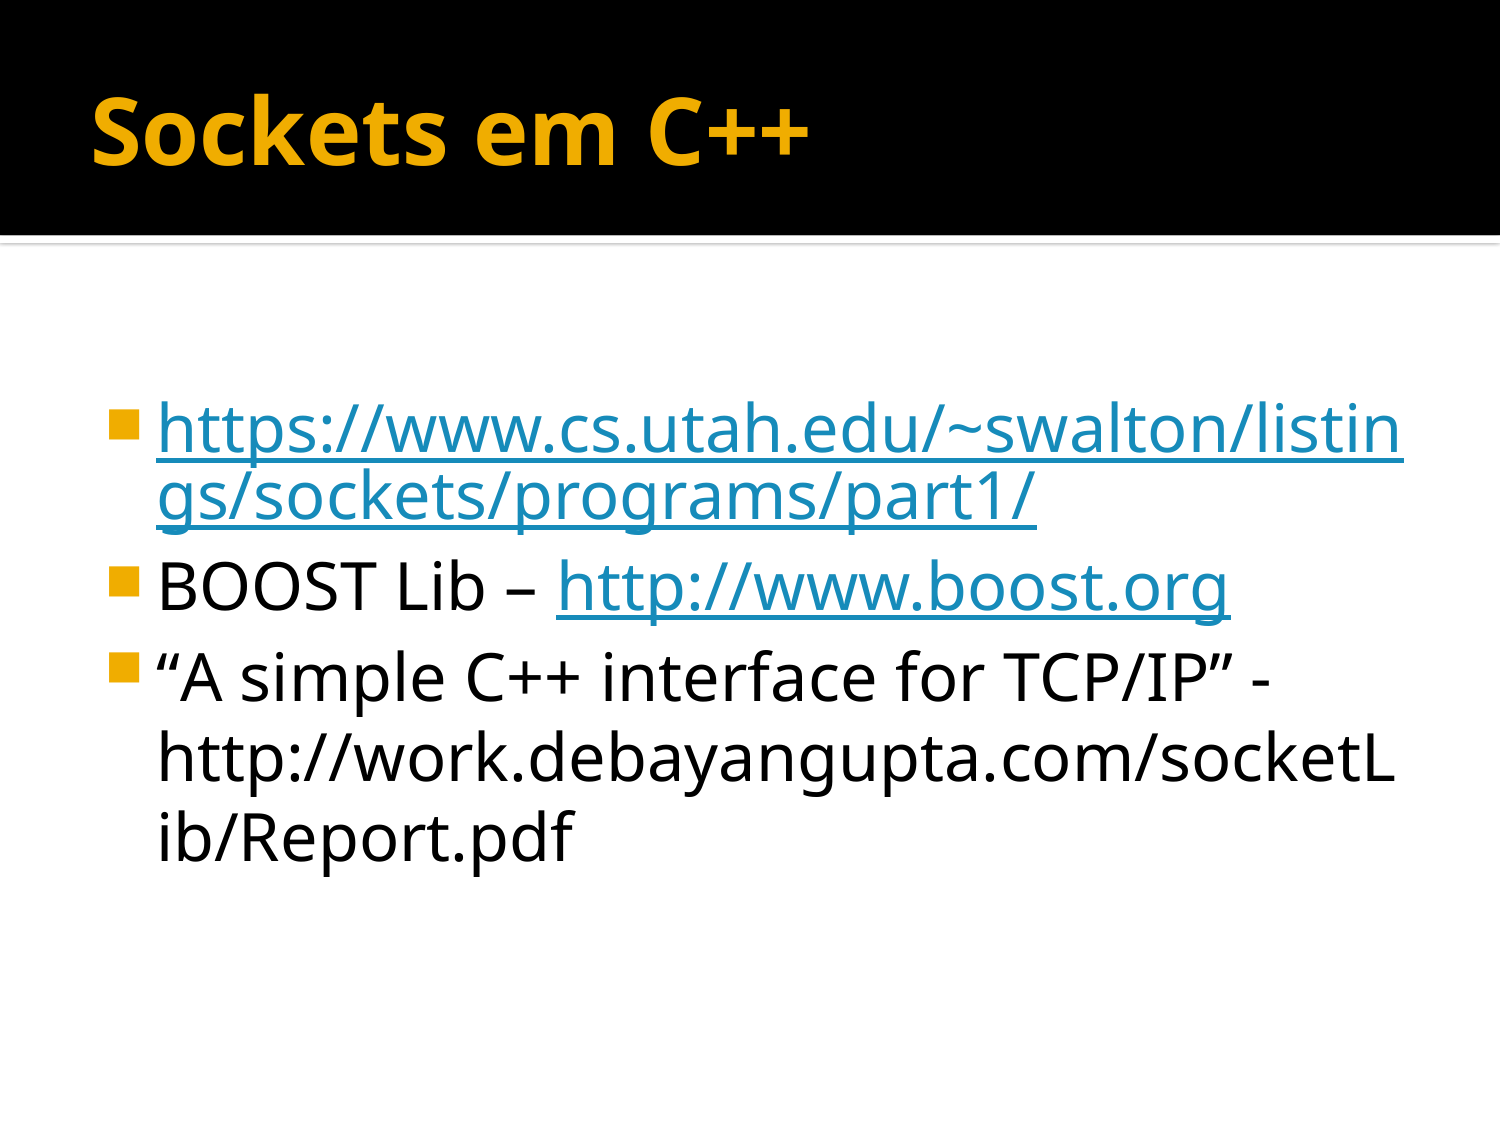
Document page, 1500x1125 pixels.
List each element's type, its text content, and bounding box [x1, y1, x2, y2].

title Sockets em C++ [75, 25, 1425, 231]
list https://www.cs.utah.edu/~swalton/listings/sockets/programs/part1/ BOOST Lib – http://www.boost.org “A simple C++ interface for TCP/IP” - http://work.debayangupta.com/socketLib/Report.pdf [75, 291, 1425, 1050]
